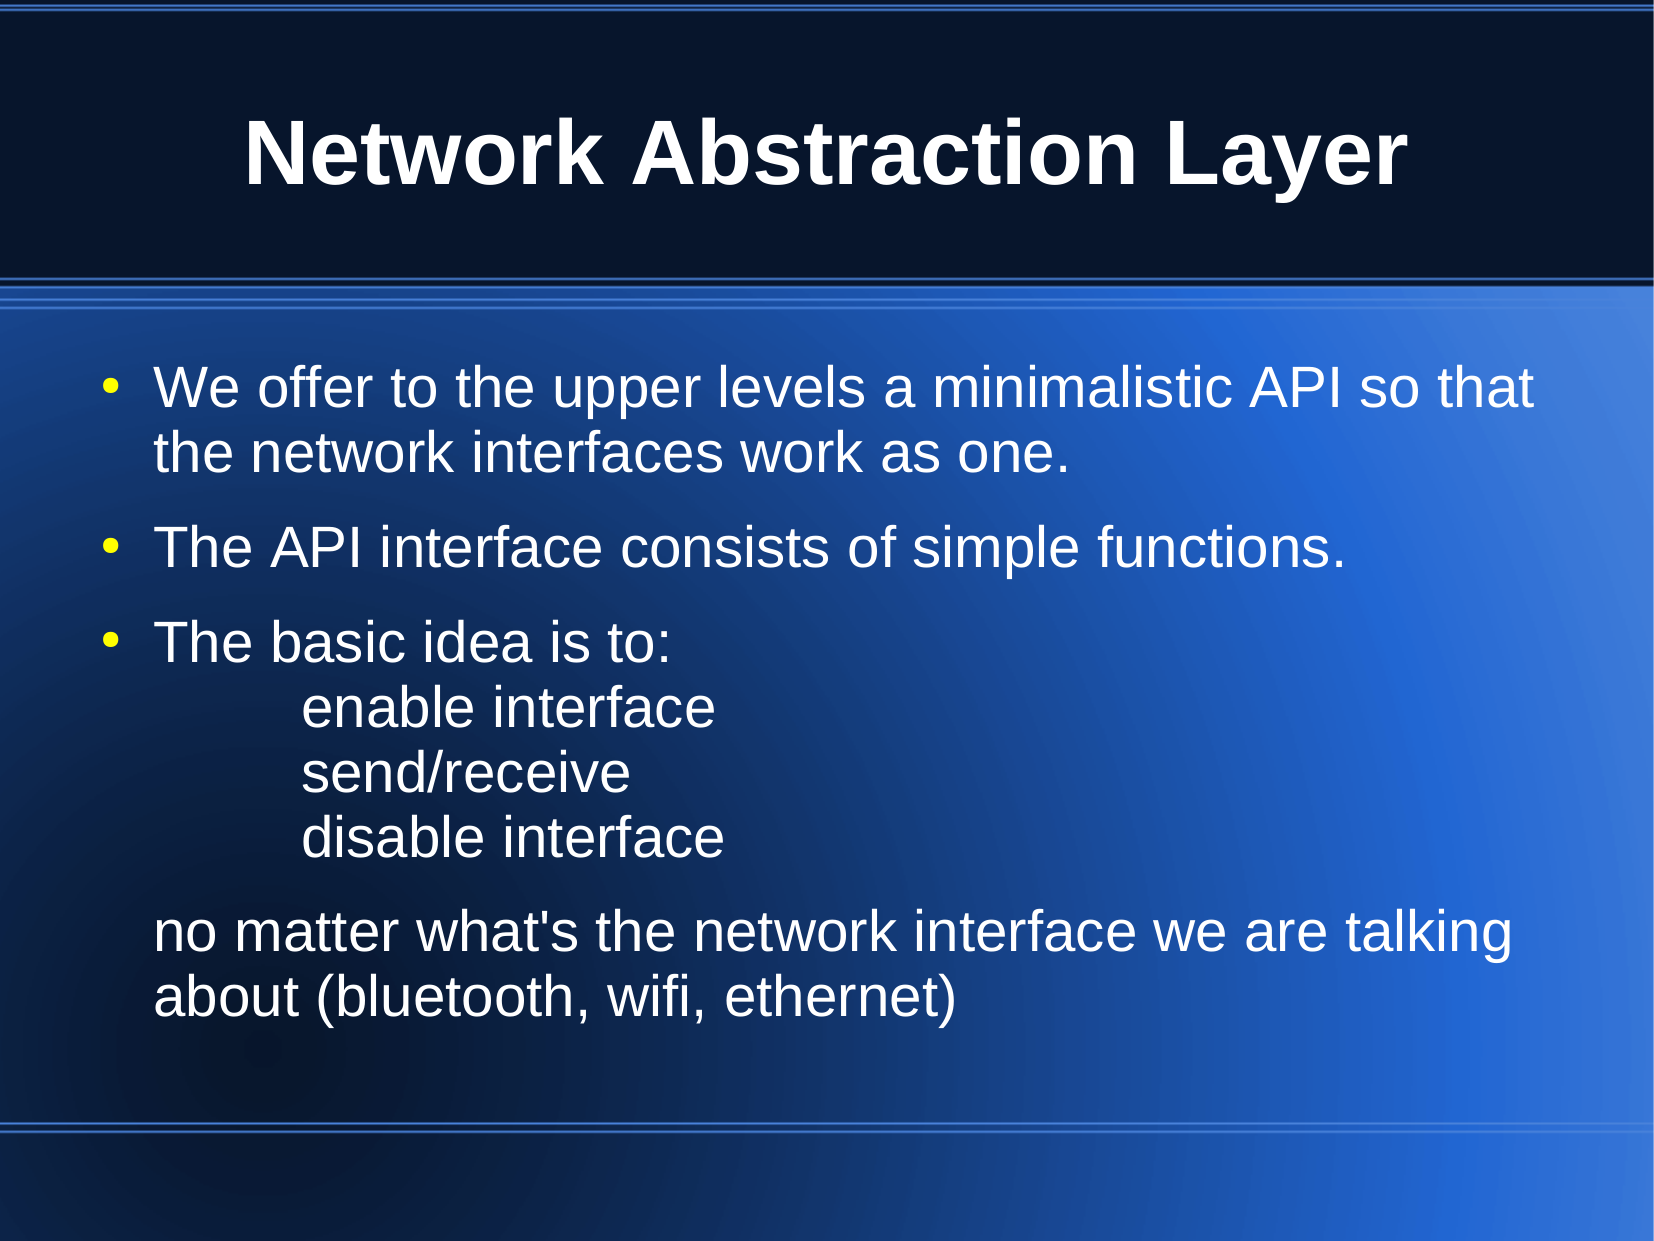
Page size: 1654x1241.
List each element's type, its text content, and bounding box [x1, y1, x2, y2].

picture [0, 0, 1654, 1241]
list We offer to the upper levels a minimalistic API so that the network interfaces work as one. The API interface consists of simple functions. The basic idea is to: enable interface send/receive disable interface no matter what's the network interface we are talking about (bluetooth, wifi, ethernet) [82, 355, 1571, 1043]
title Network Abstraction Layer [82, 56, 1571, 250]
